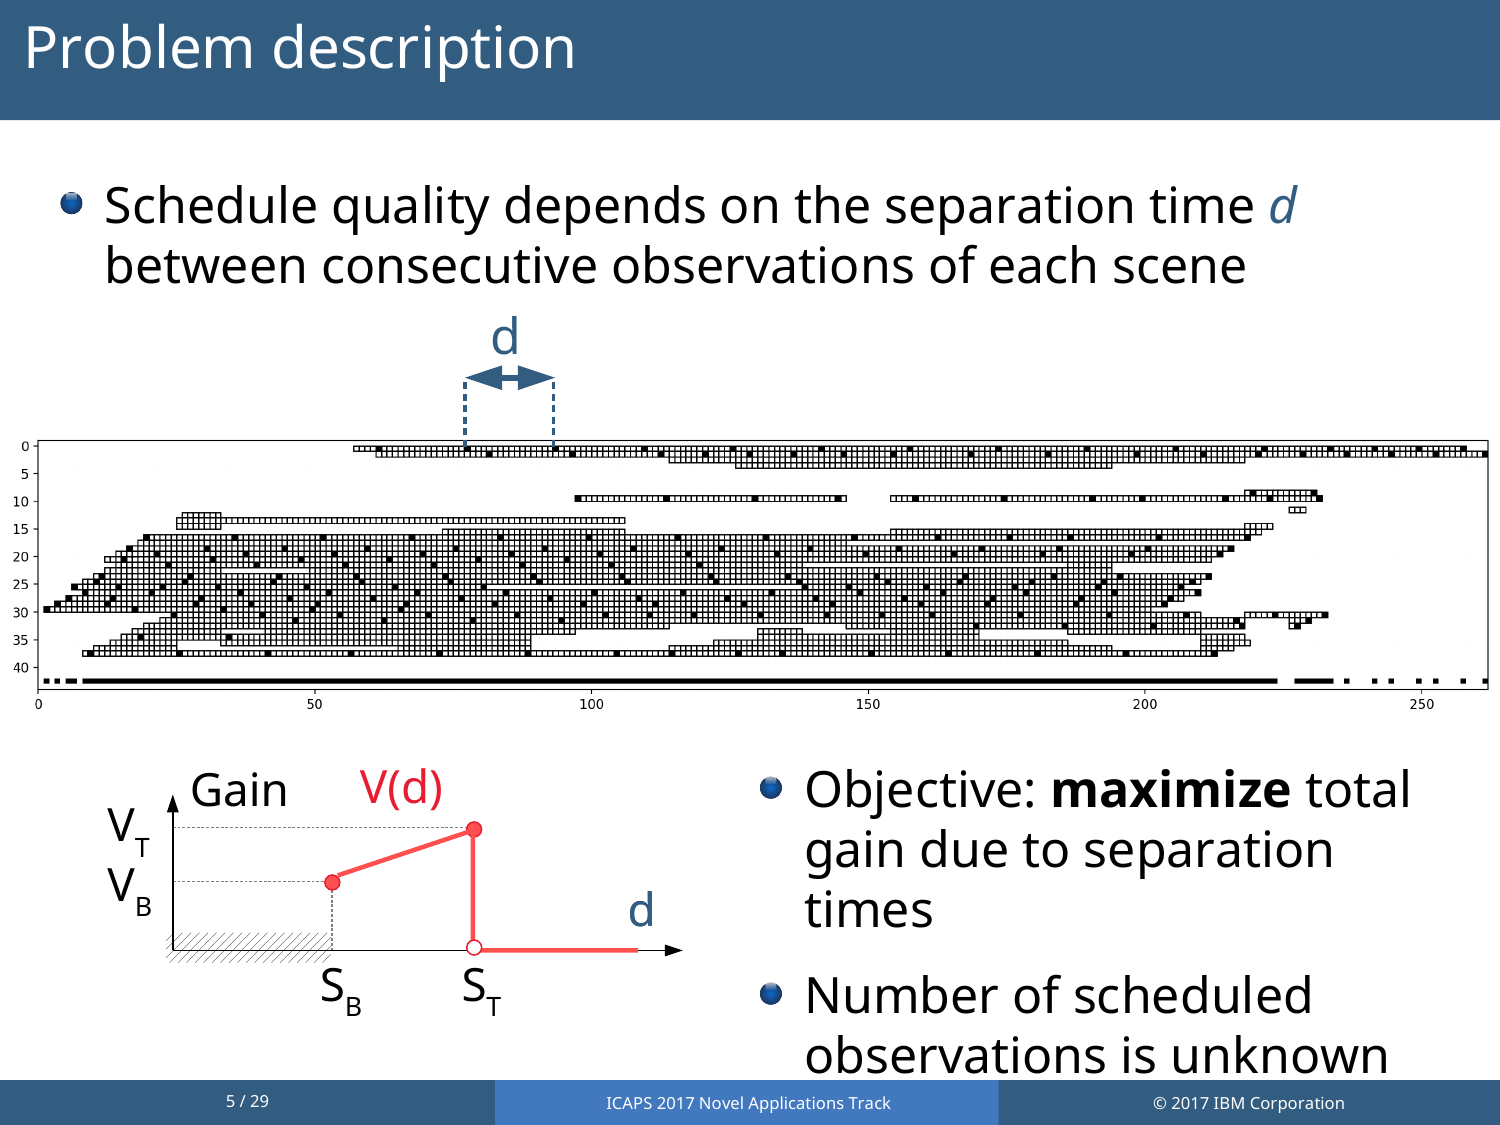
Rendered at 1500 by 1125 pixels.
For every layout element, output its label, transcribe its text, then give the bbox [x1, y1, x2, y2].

text_box [324, 874, 340, 891]
text_box [466, 940, 482, 948]
text_box d [475, 297, 538, 373]
text_box VT [92, 788, 166, 870]
text_box [165, 932, 331, 963]
picture [0, 429, 1500, 717]
text_box Gain [175, 753, 304, 824]
text_box [466, 821, 482, 837]
text_box V(d) [345, 750, 468, 820]
list Schedule quality depends on the separation time d between consecutive observations of each scene [45, 165, 1441, 301]
list Objective: maximize total gain due to separation times Number of scheduled observations is unknown [744, 750, 1482, 1051]
text_box ST [446, 948, 518, 1030]
text_box VB [92, 847, 168, 929]
text_box SB [305, 948, 378, 1030]
title Problem description [0, 0, 1500, 121]
text_box d [612, 873, 664, 964]
